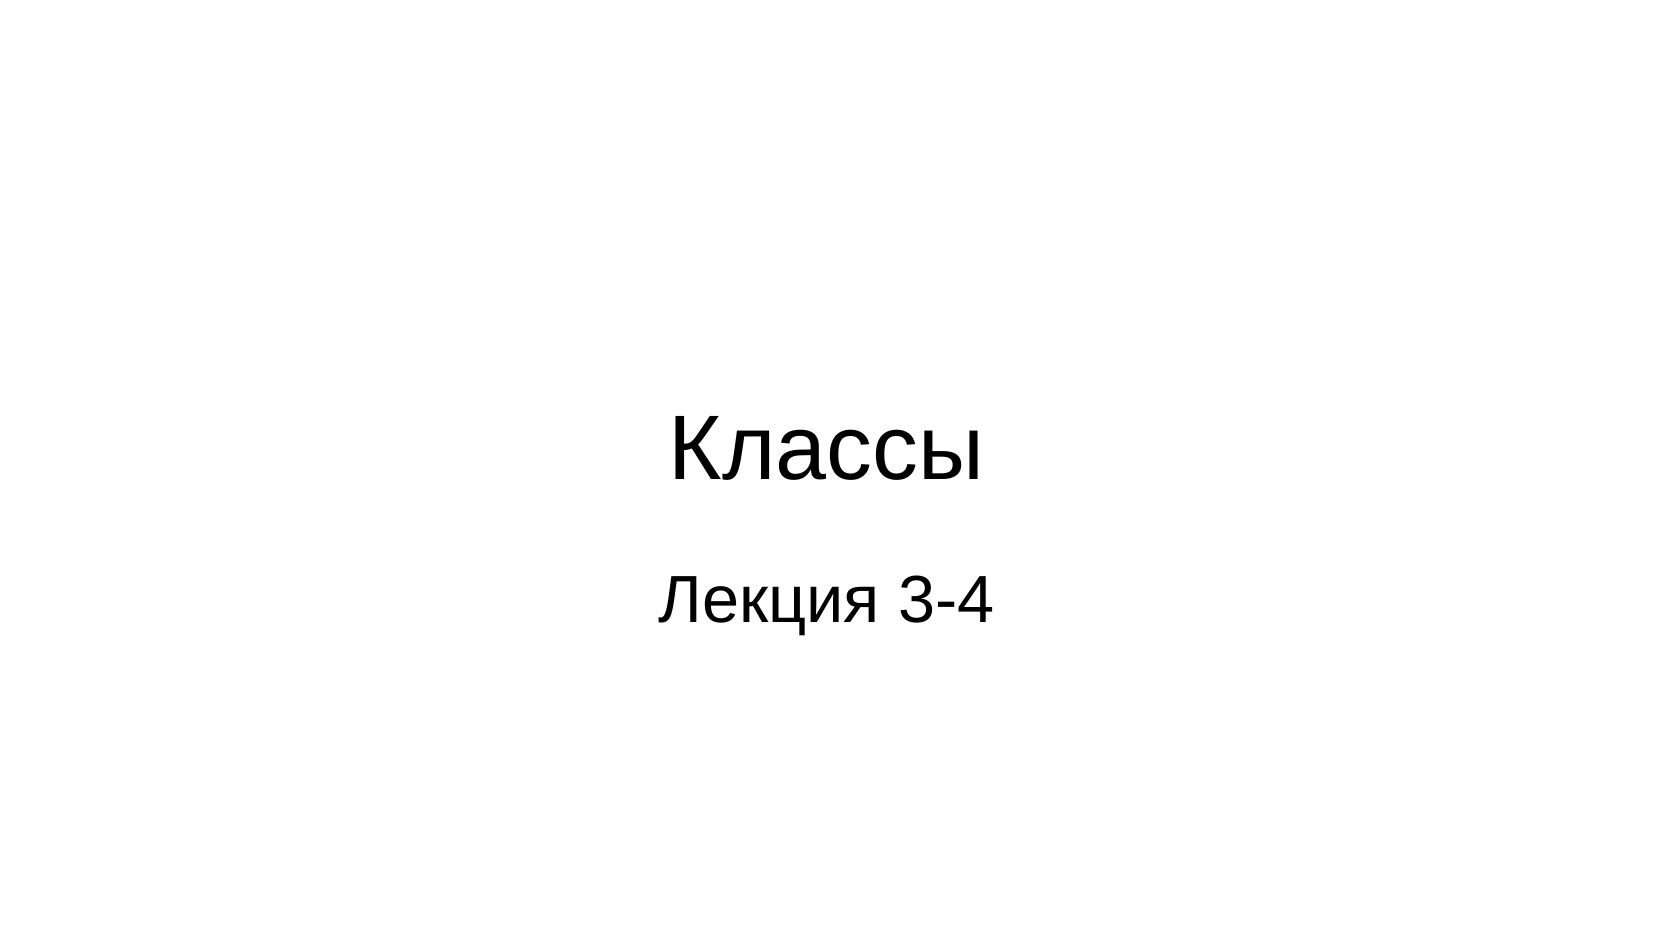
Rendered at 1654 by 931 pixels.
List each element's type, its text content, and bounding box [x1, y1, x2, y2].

title Классы [82, 344, 1571, 550]
list Лекция 3-4 [82, 562, 1571, 758]
